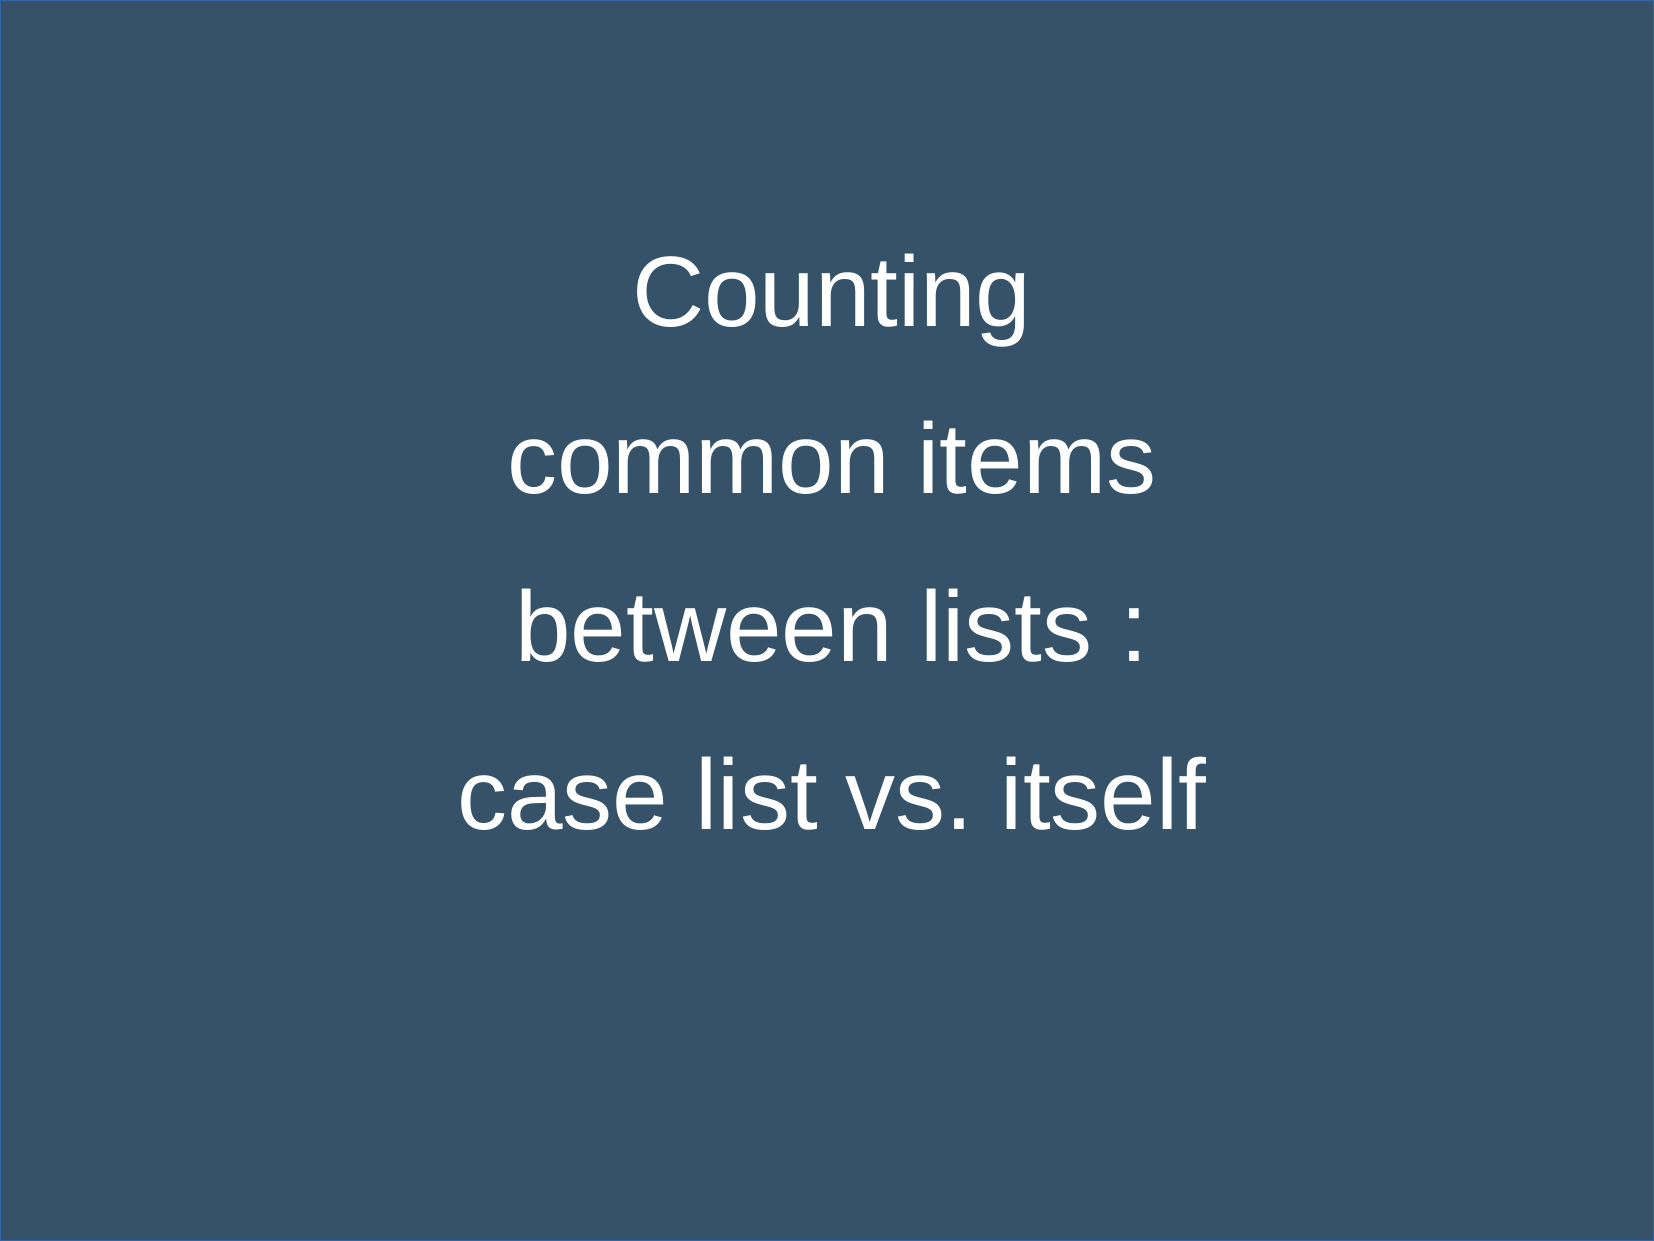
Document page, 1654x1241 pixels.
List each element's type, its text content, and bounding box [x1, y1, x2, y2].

text_box [0, 0, 1654, 1241]
text_box Counting common items between lists : case list vs. itself [272, 298, 1392, 899]
